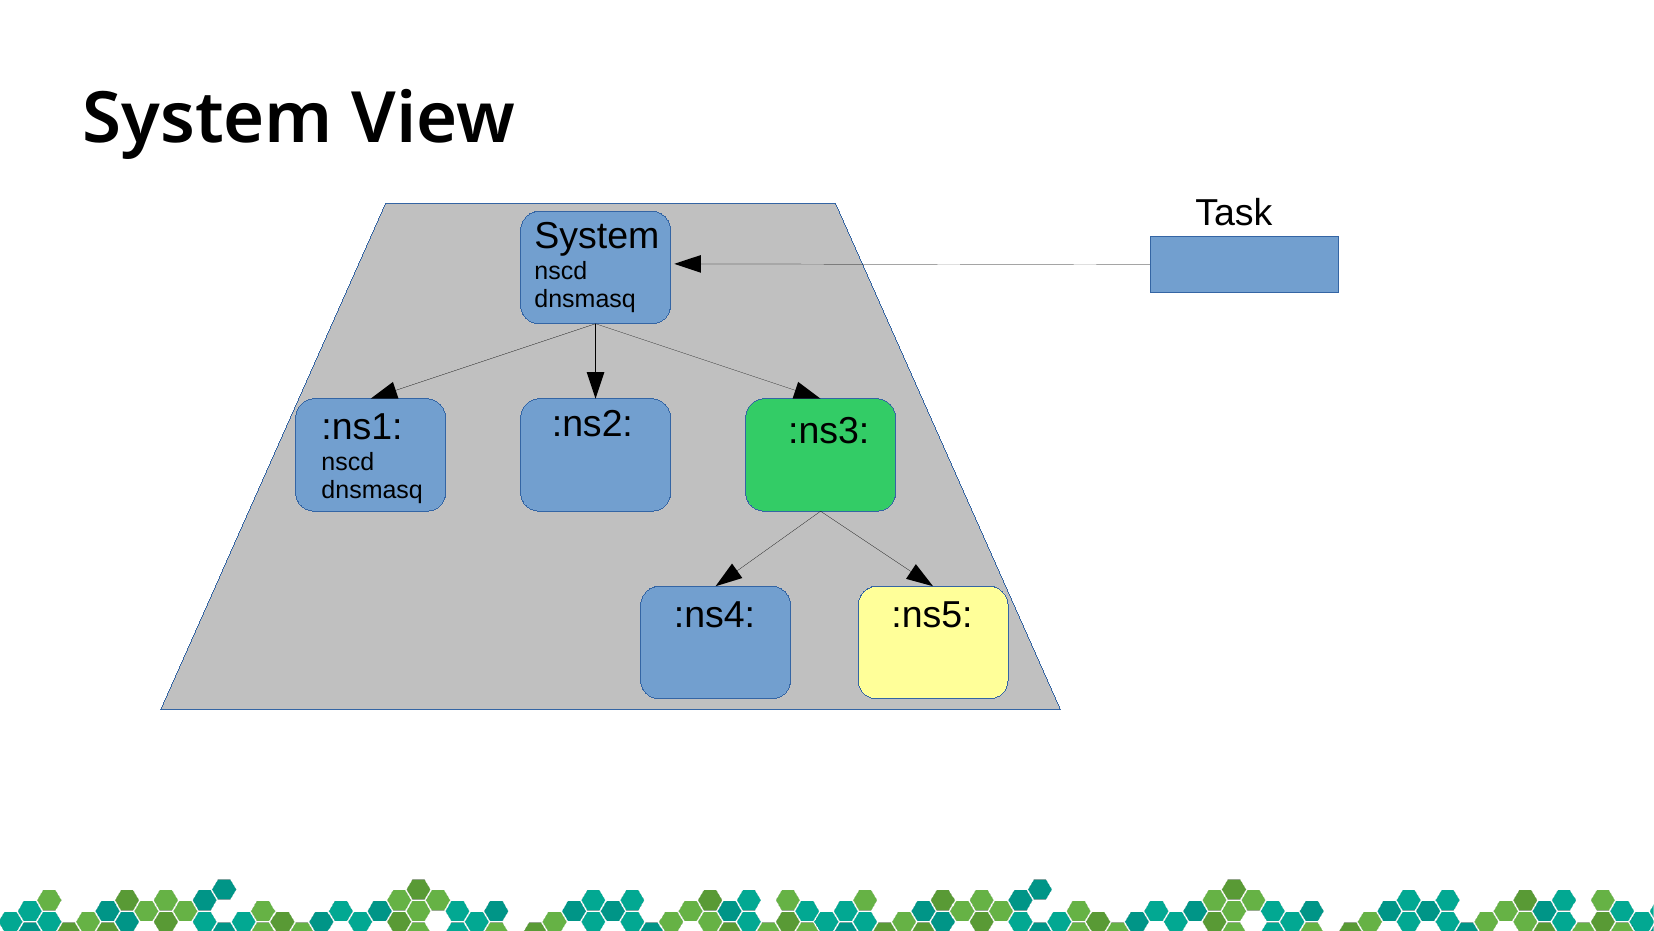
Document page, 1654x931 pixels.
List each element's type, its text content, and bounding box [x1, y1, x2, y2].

text_box System nscd dnsmasq [519, 207, 675, 321]
text_box Task [1180, 184, 1288, 241]
text_box [160, 203, 1061, 710]
text_box :ns4: [659, 586, 771, 644]
text_box :ns3: [773, 401, 885, 459]
title System View [82, 37, 1571, 193]
picture [0, 871, 1654, 931]
text_box :ns1: nscd dnsmasq [306, 398, 439, 512]
text_box [1150, 236, 1339, 293]
text_box :ns5: [876, 585, 988, 643]
text_box :ns2: [537, 394, 649, 452]
